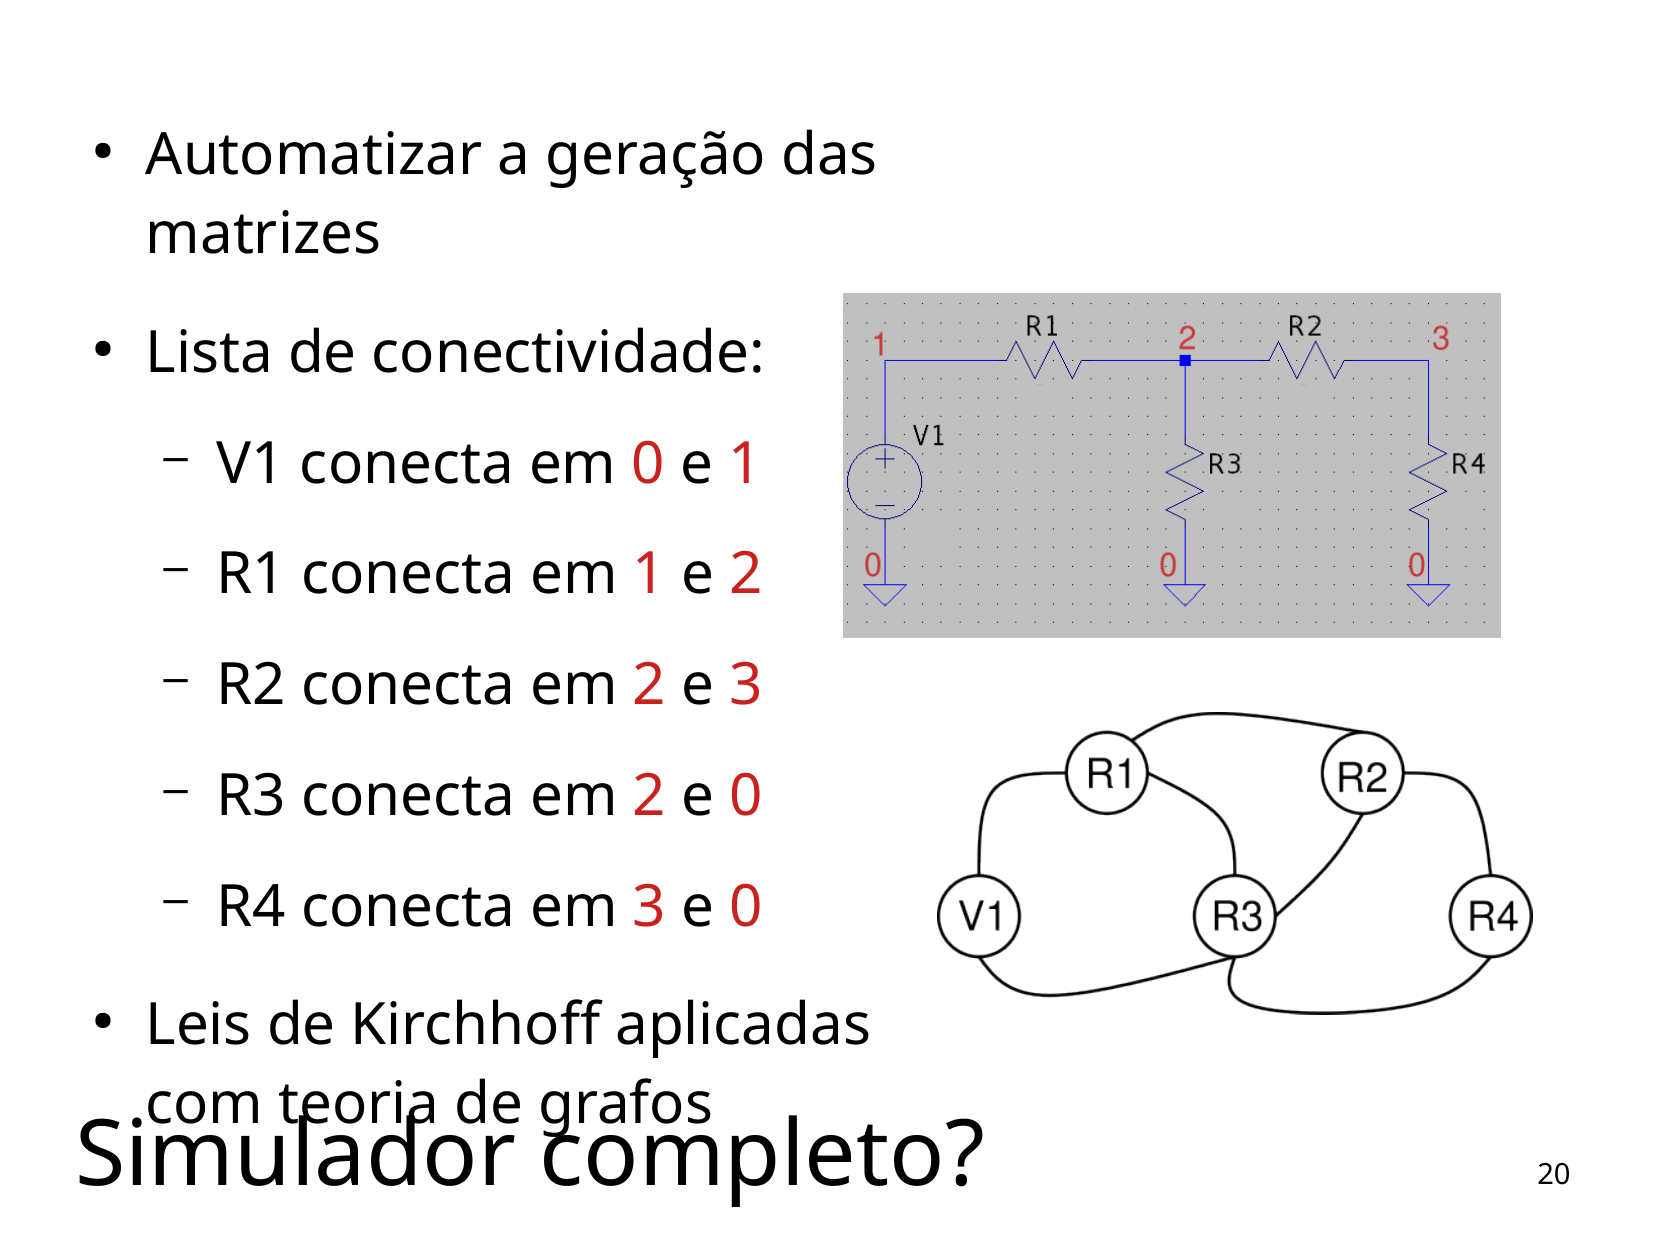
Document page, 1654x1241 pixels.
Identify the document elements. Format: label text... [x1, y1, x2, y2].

picture [843, 293, 1501, 638]
picture [937, 712, 1533, 1015]
list Simulador completo? [4, 1087, 1088, 1241]
list Automatizar a geração das matrizes Lista de conectividade: V1 conecta em 0 e 1 R1 conecta em 1 e 2 R2 conecta em 2 e 3 R3 conecta em 2 e 0 R4 conecta em 3 e 0 Leis de Kirchhoff aplicadas com teoria de grafos [75, 112, 901, 1051]
